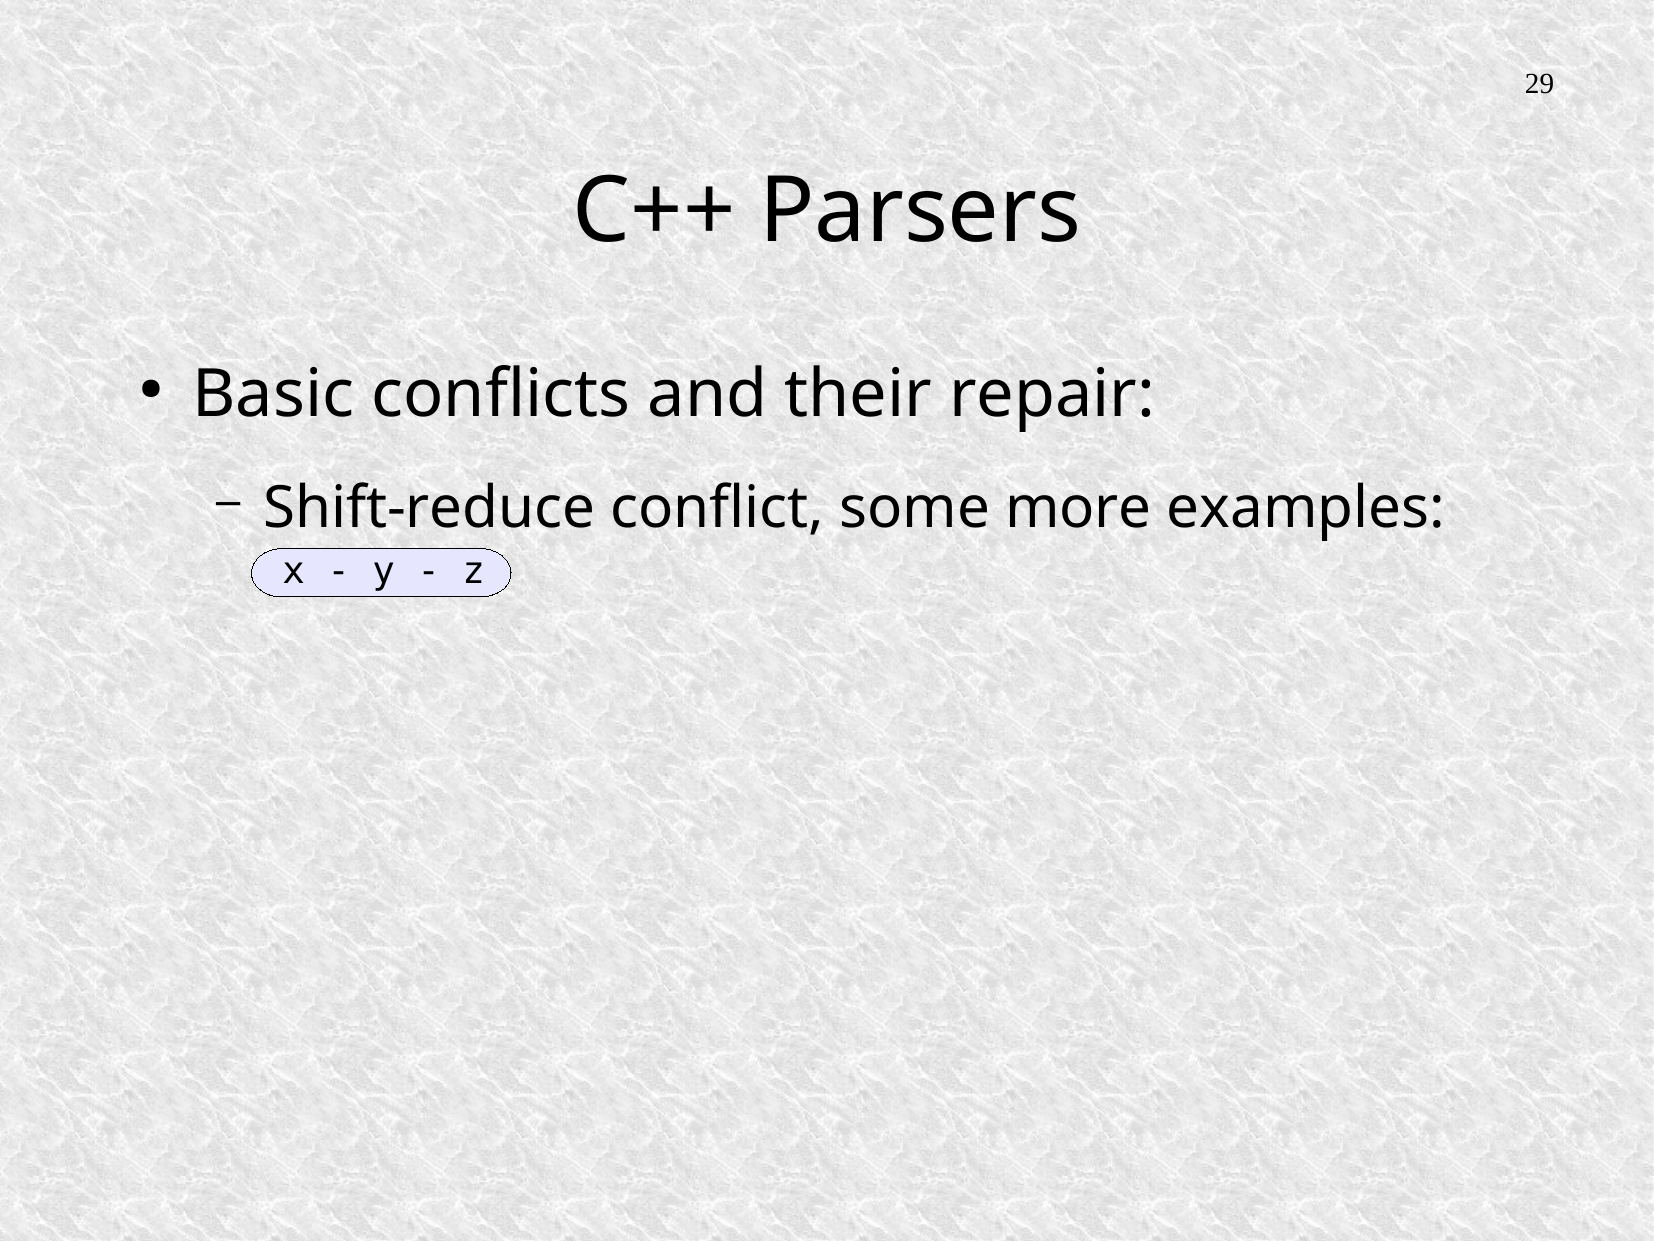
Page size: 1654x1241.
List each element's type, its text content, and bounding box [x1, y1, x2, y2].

picture [0, 0, 1654, 1241]
title C++ Parsers [121, 102, 1534, 311]
text_box x - y - z [282, 548, 510, 594]
list Basic conflicts and their repair: Shift-reduce conflict, some more examples: [121, 344, 1537, 1236]
